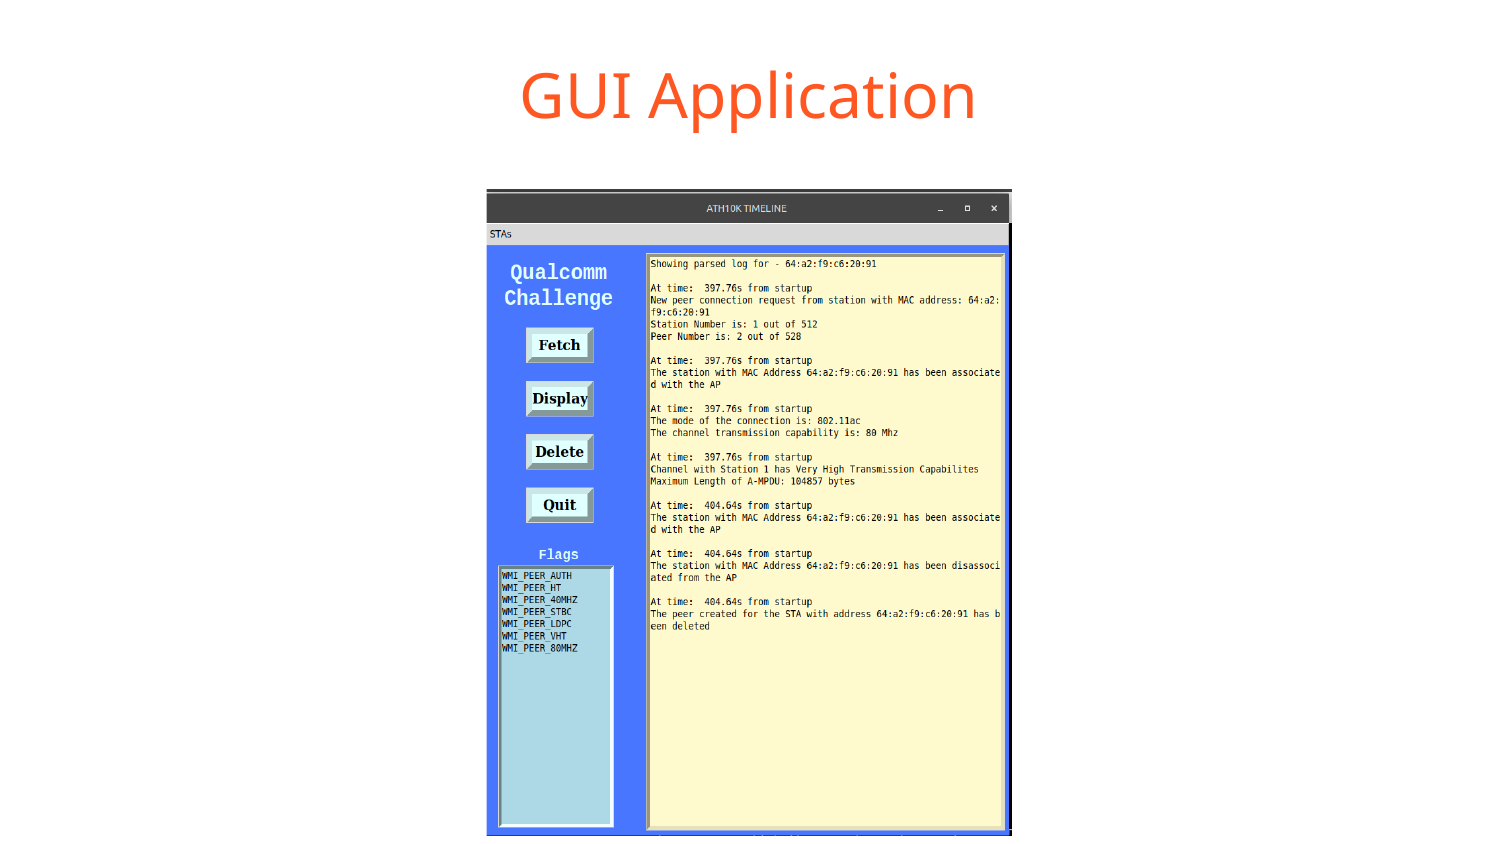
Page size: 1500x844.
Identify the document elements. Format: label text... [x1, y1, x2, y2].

picture [486, 189, 1012, 836]
title GUI Application [50, 41, 1448, 135]
